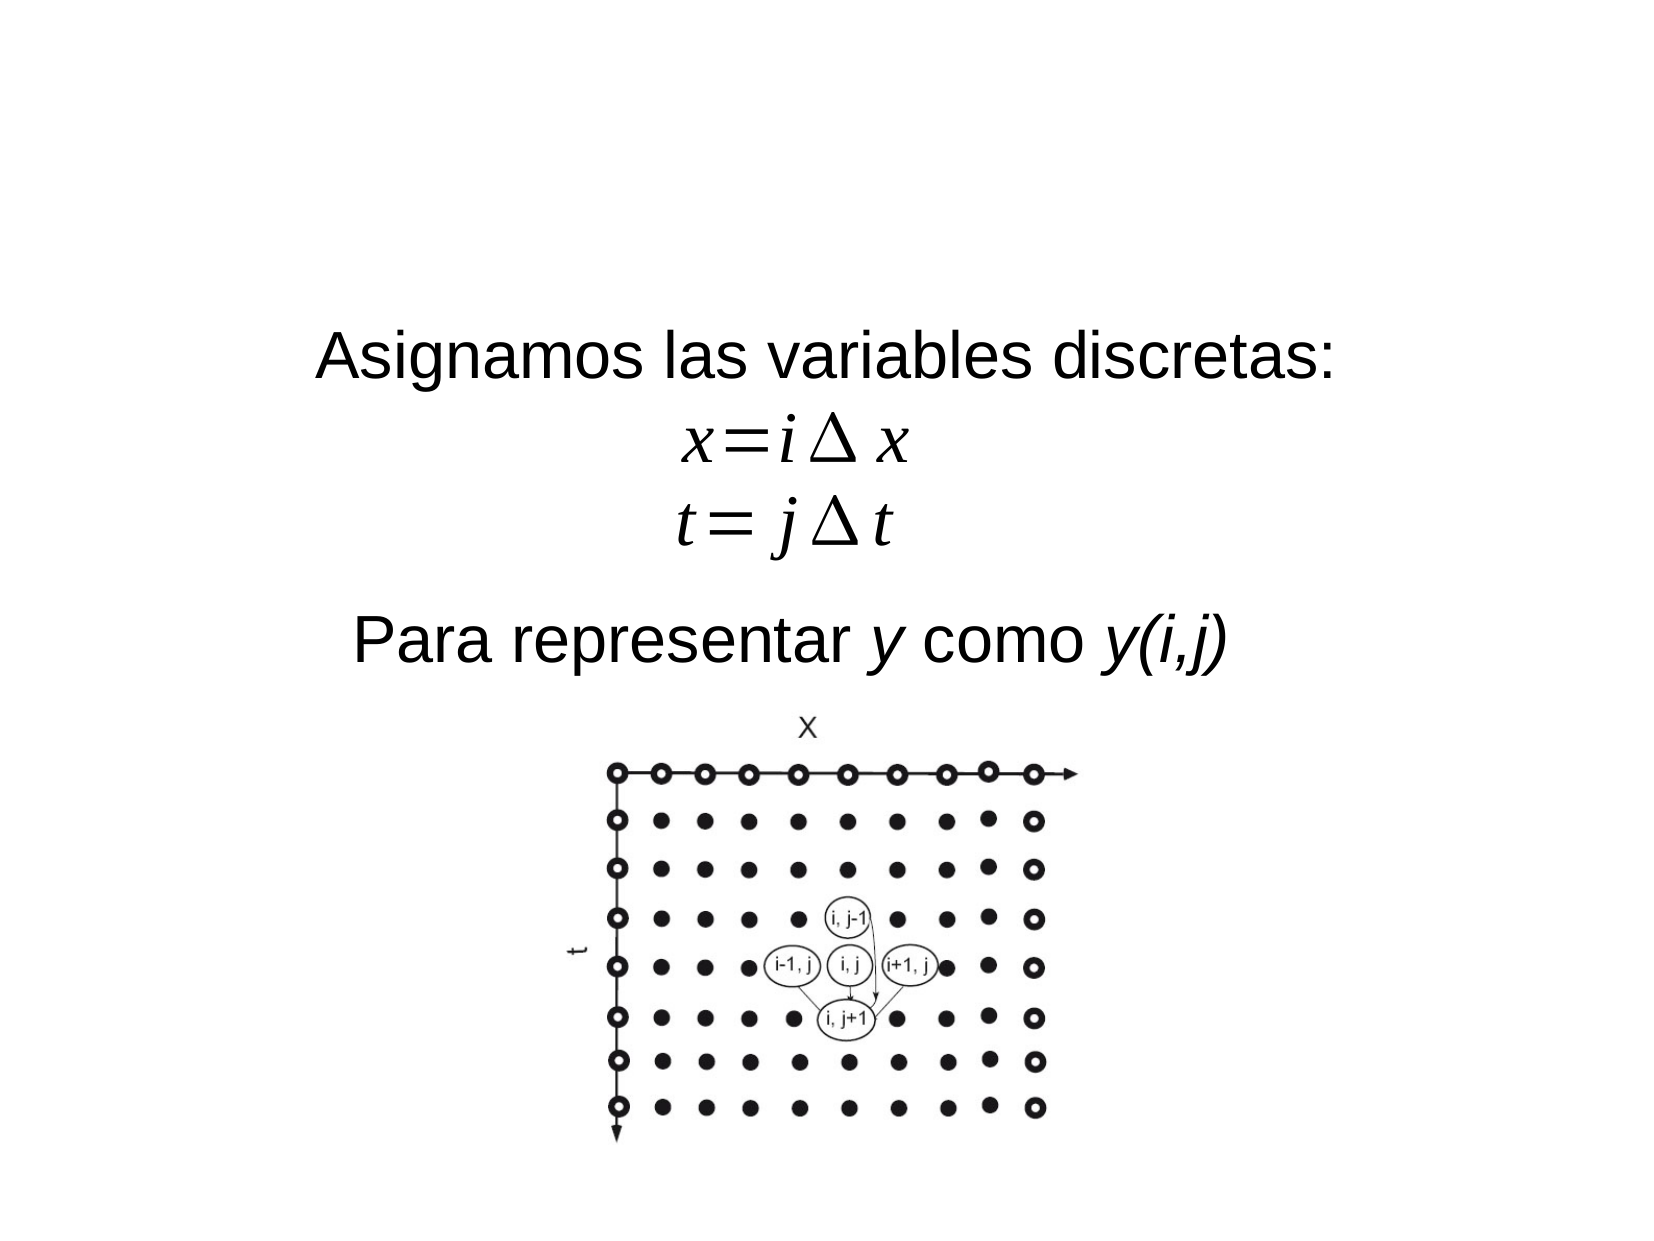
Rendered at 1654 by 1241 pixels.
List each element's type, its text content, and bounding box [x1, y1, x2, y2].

chart [669, 398, 916, 562]
picture [533, 694, 1093, 1152]
text_box Para representar y como y(i,j) [47, 569, 1536, 709]
subtitle Asignamos las variables discretas: [82, 297, 1571, 414]
